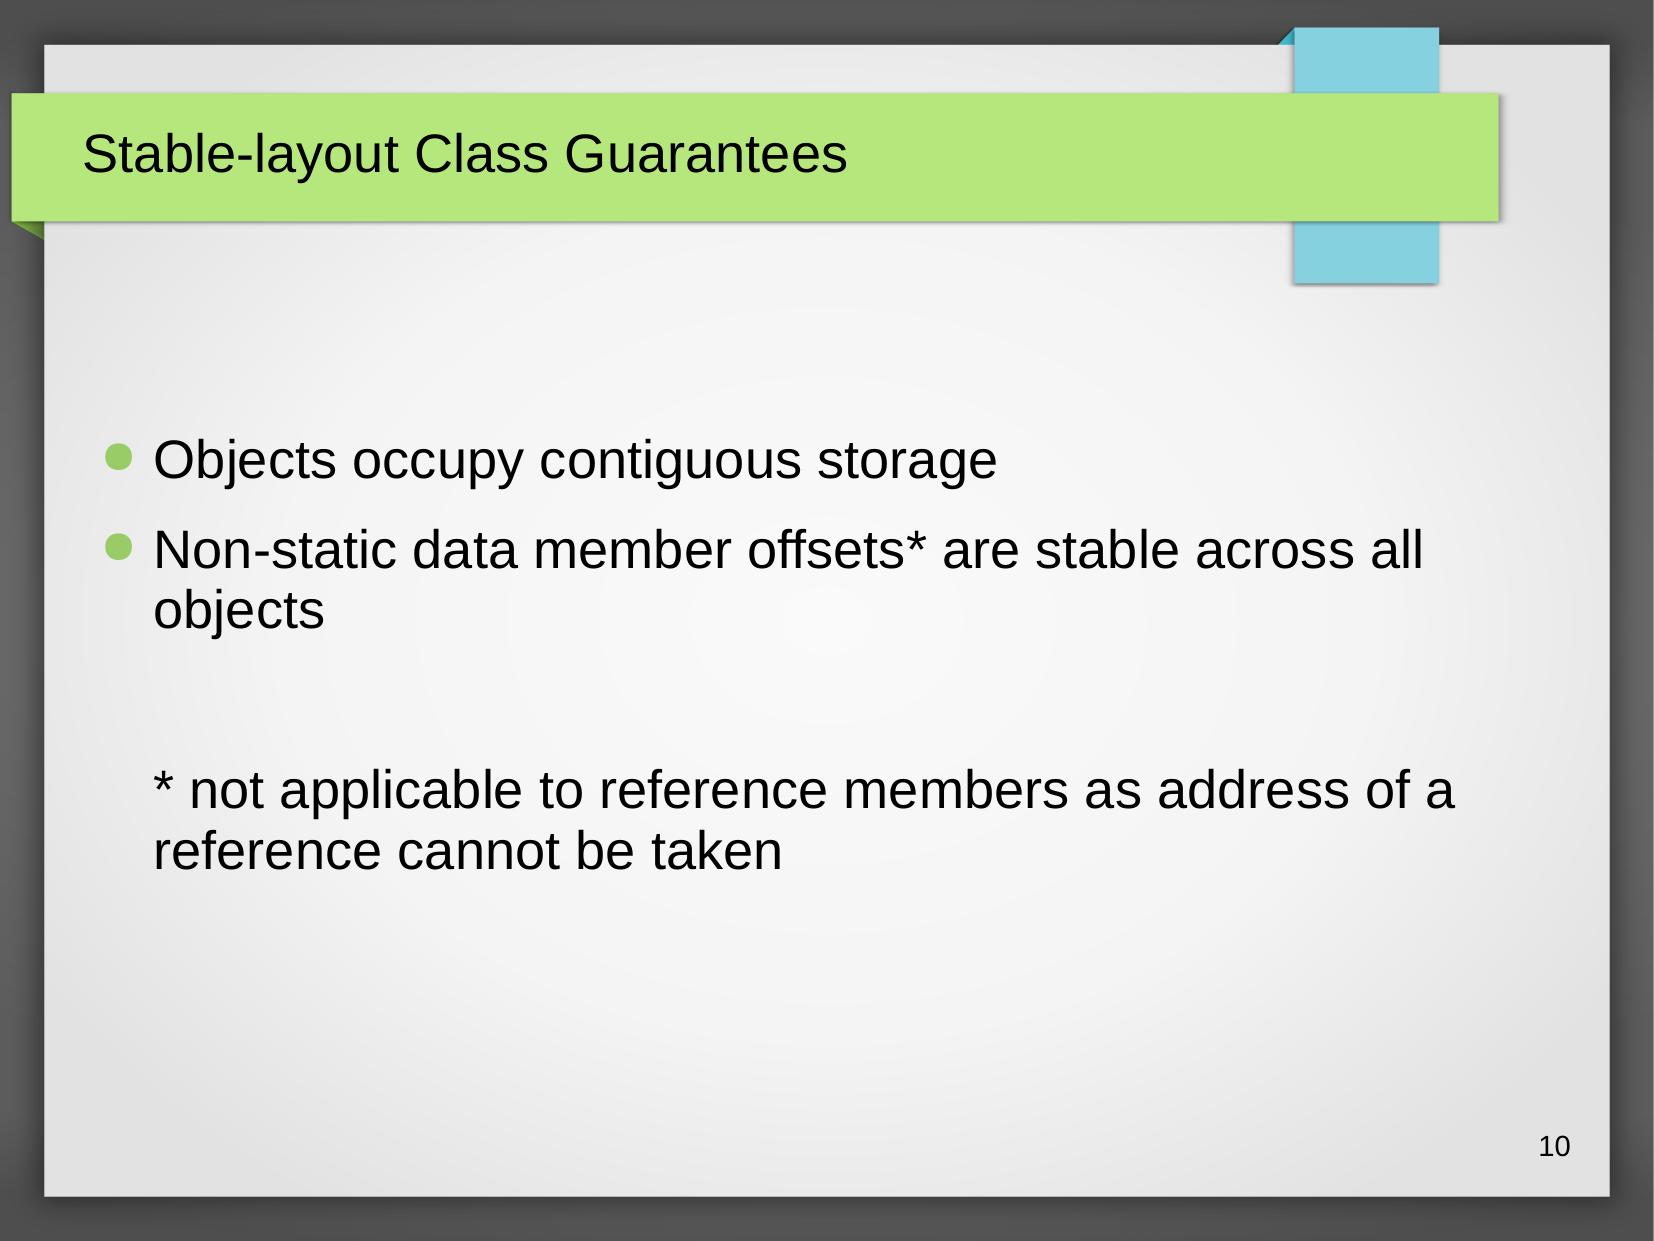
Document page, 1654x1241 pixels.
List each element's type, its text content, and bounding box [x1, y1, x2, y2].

picture [0, 0, 1654, 1241]
list Objects occupy contiguous storage Non-static data member offsets* are stable across all objects * not applicable to reference members as address of a reference cannot be taken [82, 295, 1571, 1015]
title Stable-layout Class Guarantees [82, 94, 1264, 213]
